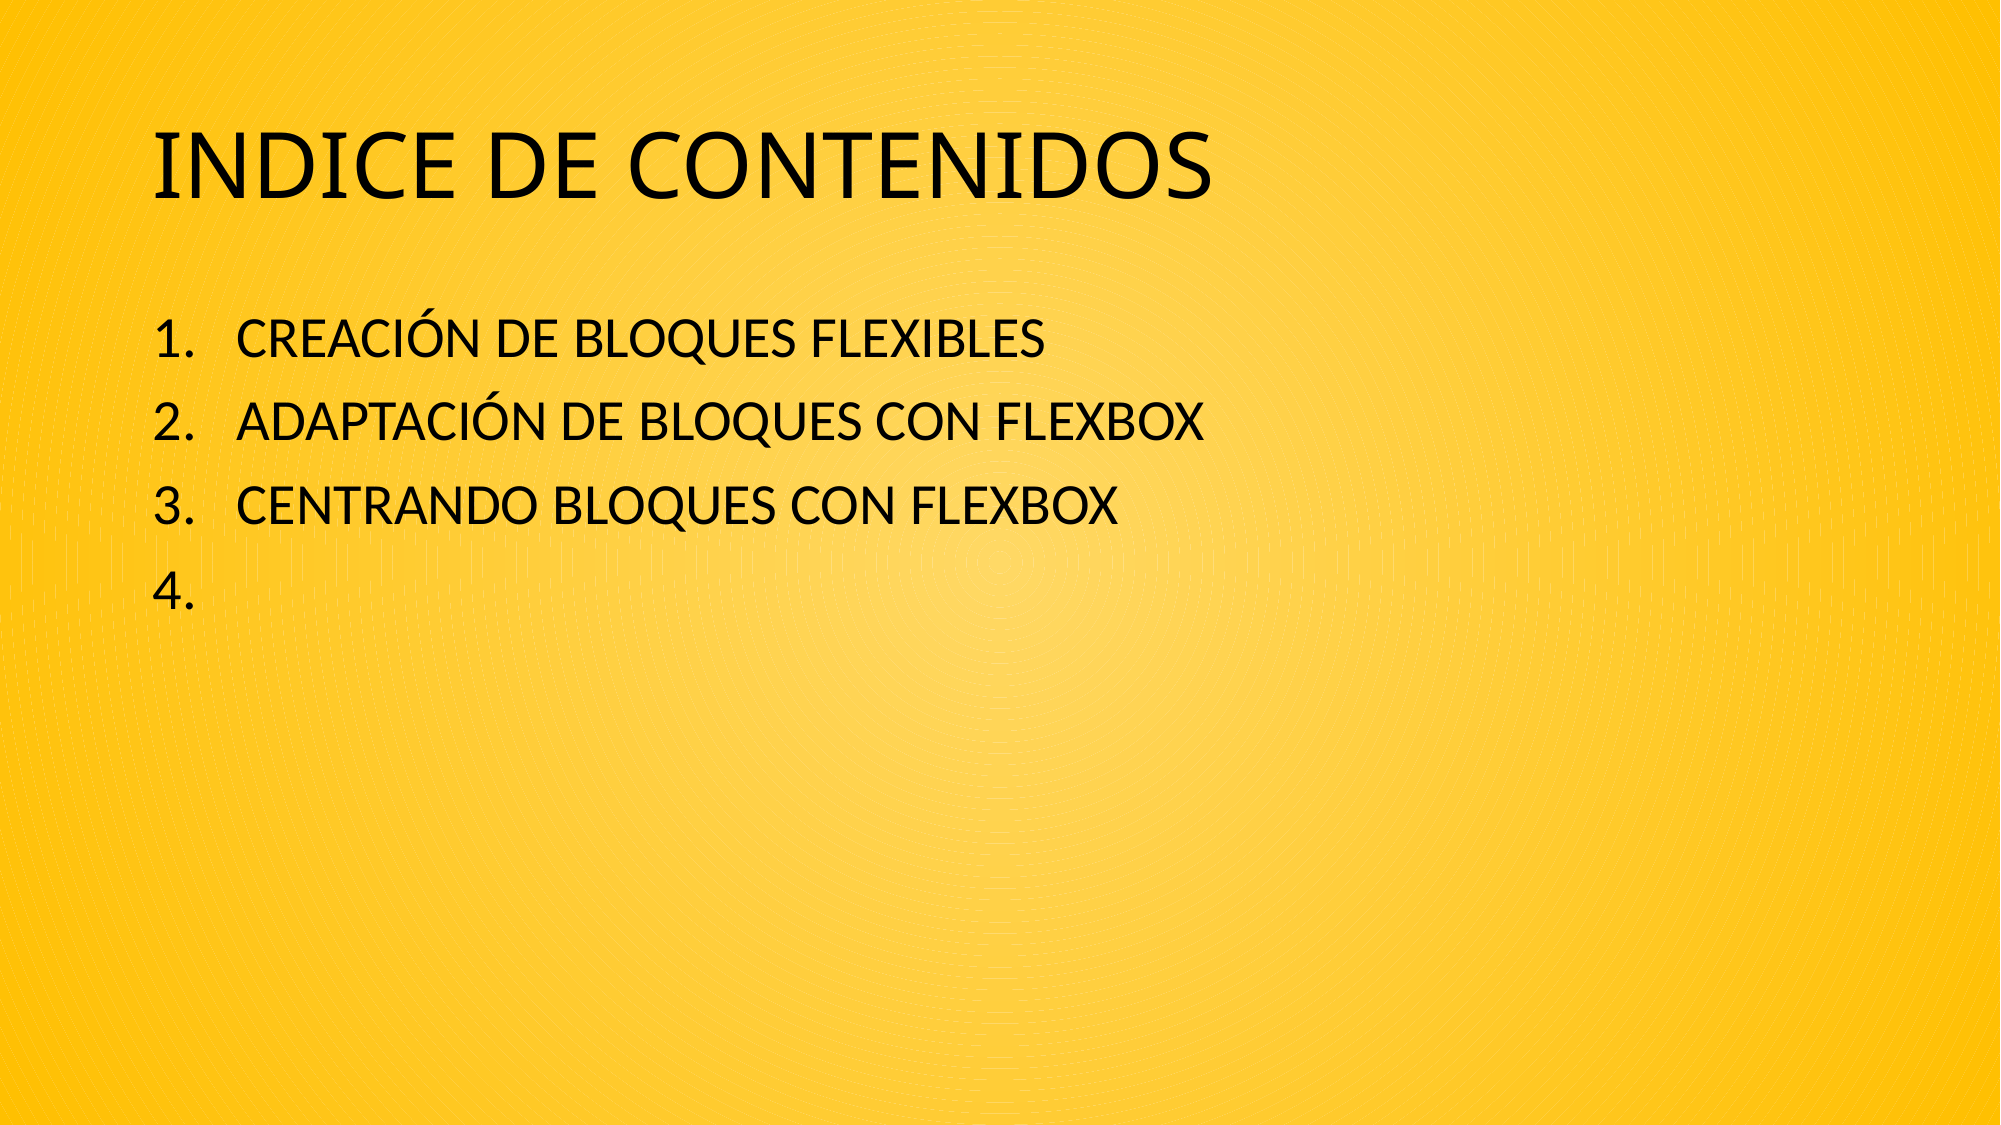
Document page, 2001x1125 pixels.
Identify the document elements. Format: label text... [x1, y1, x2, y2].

list CREACIÓN DE BLOQUES FLEXIBLES ADAPTACIÓN DE BLOQUES CON FLEXBOX CENTRANDO BLOQUES CON FLEXBOX [137, 299, 1863, 1014]
title INDICE DE CONTENIDOS [137, 59, 1863, 278]
